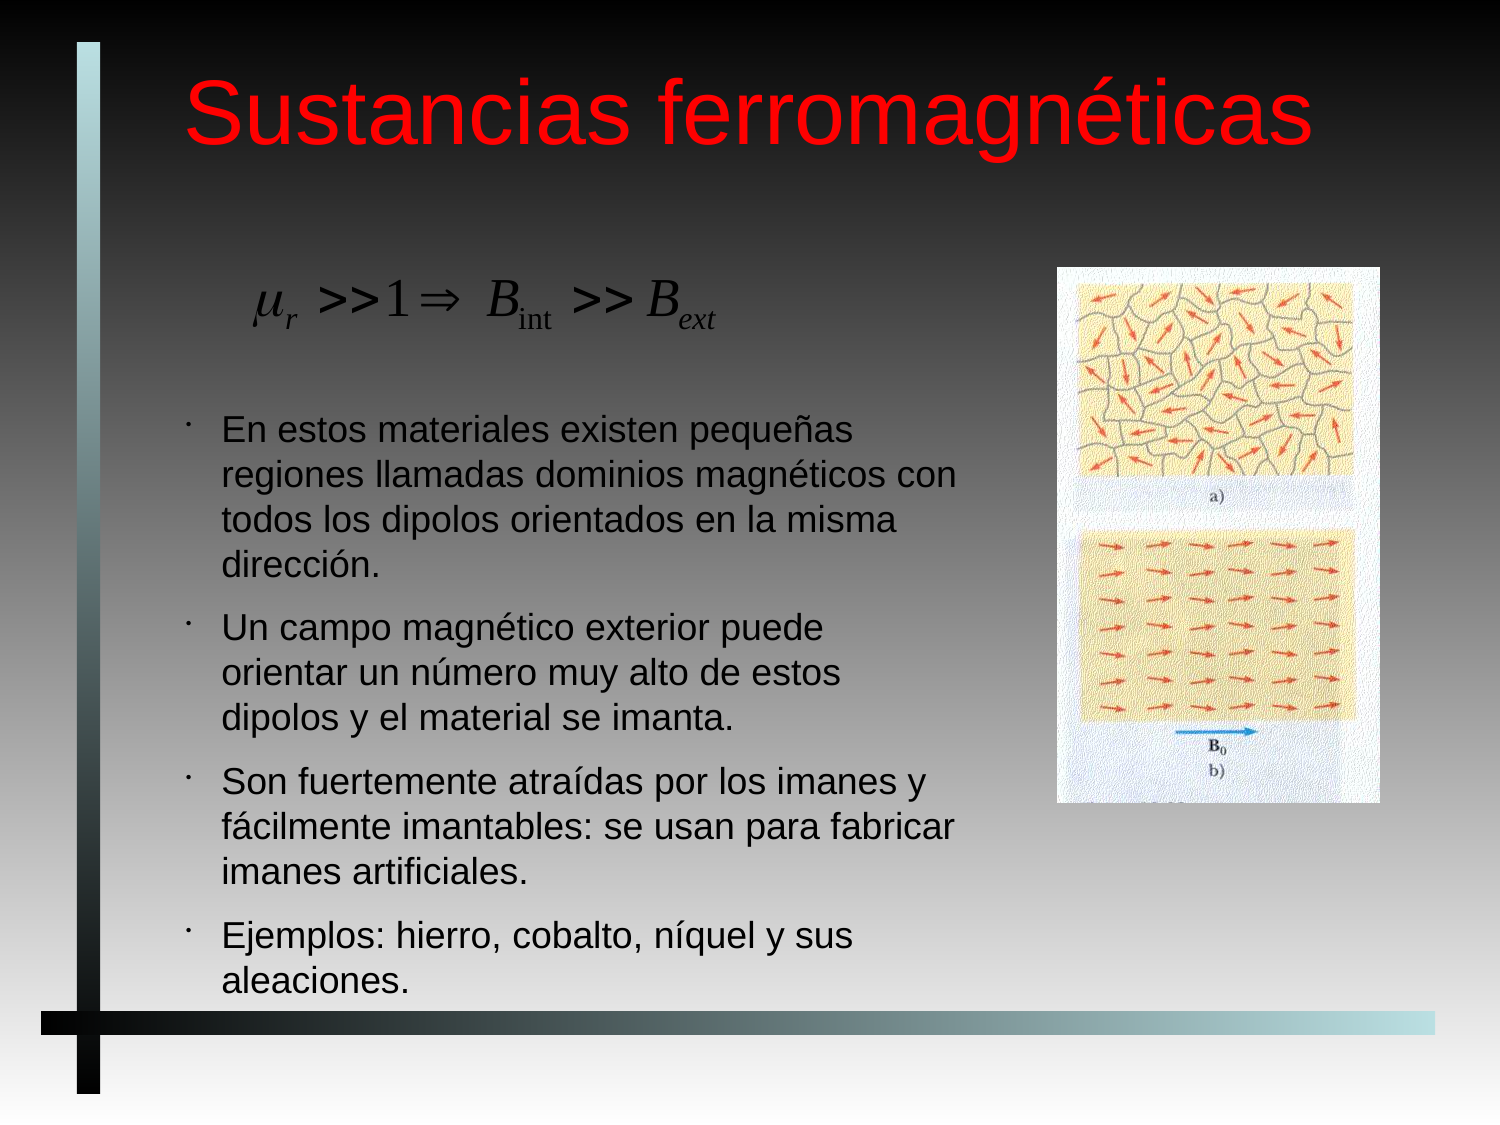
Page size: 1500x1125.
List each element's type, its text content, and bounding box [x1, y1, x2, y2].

picture [1057, 267, 1380, 804]
chart [242, 261, 727, 344]
text_box En estos materiales existen pequeñas regiones llamadas dominios magnéticos con todos los dipolos orientados en la misma dirección. Un campo magnético exterior puede orientar un número muy alto de estos dipolos y el material se imanta. Son fuertemente atraídas por los imanes y fácilmente imantables: se usan para fabricar imanes artificiales. Ejemplos: hierro, cobalto, níquel y sus aleaciones. [171, 397, 975, 1009]
title Sustancias ferromagnéticas [75, 45, 1425, 233]
